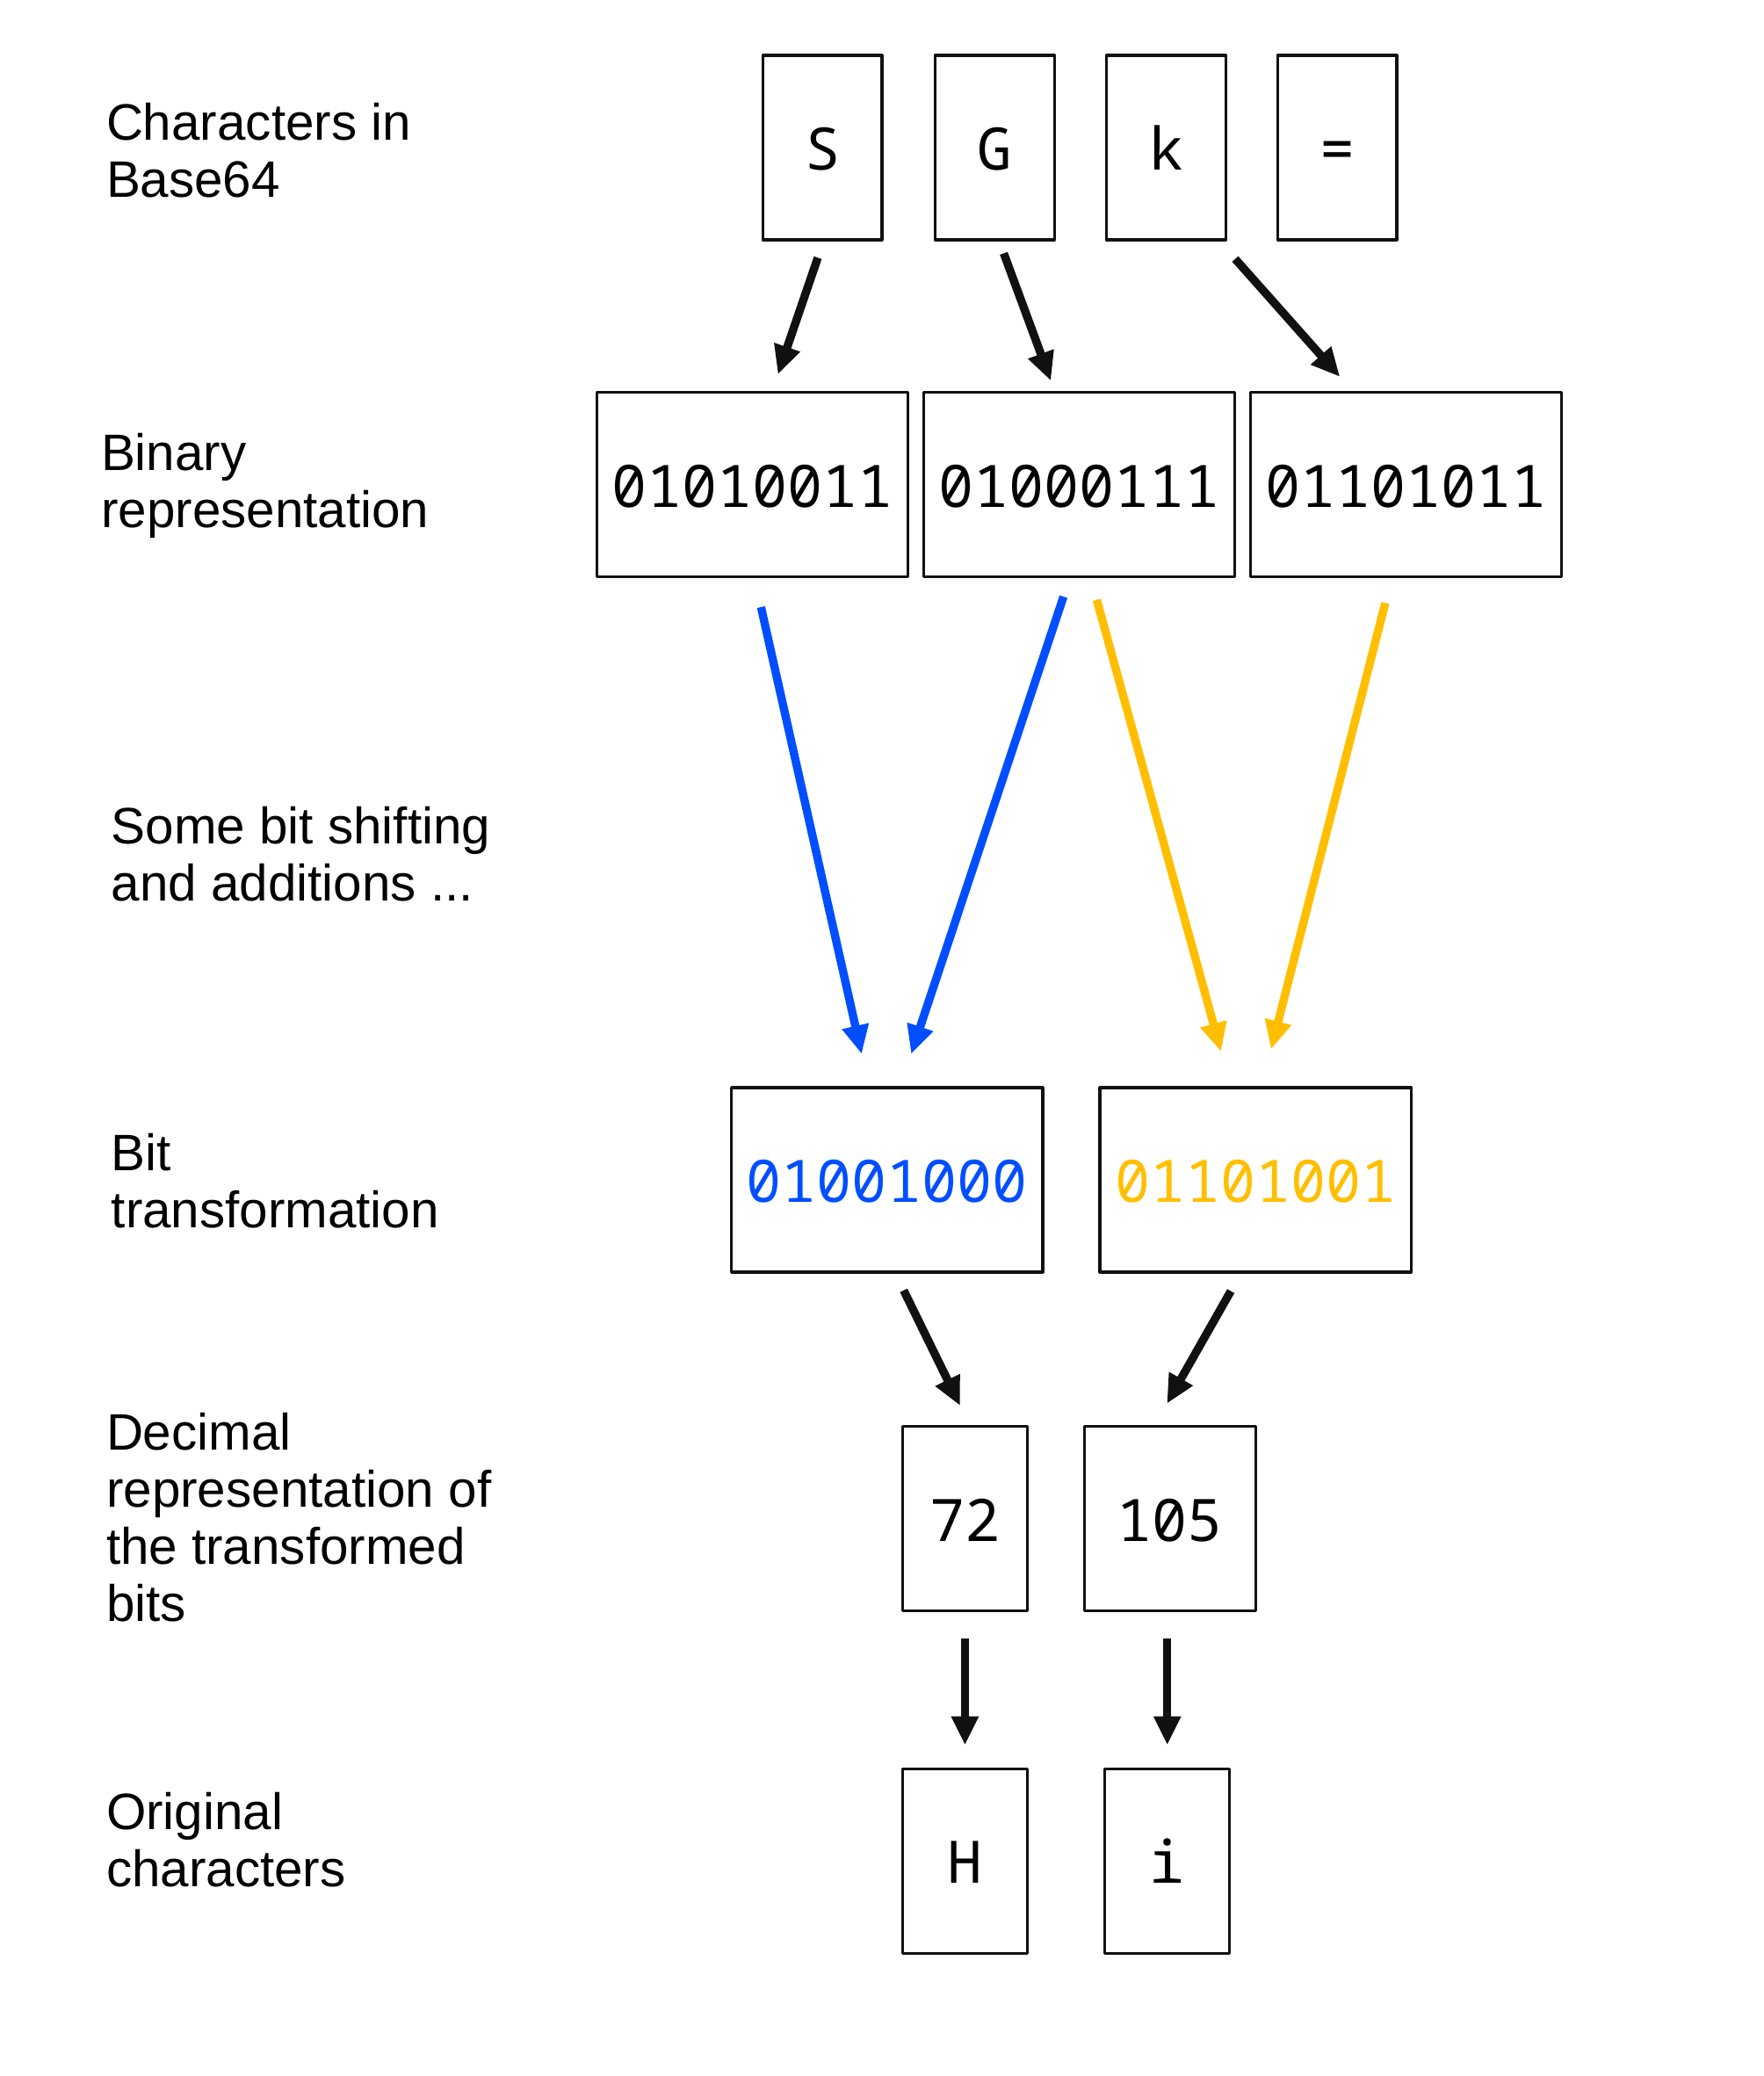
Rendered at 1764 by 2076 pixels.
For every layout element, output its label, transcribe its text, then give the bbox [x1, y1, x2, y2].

text_box Decimal representation of the transformed bits [93, 1397, 555, 1639]
text_box 105 [1084, 1426, 1256, 1611]
text_box 01101011 [1250, 392, 1562, 577]
text_box Bit transformation [98, 1104, 467, 1259]
text_box 01001000 [731, 1088, 1044, 1273]
text_box H [902, 1769, 1028, 1954]
text_box Original characters [93, 1763, 462, 1918]
text_box Characters in Base64 [93, 87, 431, 215]
text_box Binary representation [88, 404, 457, 559]
text_box k [1106, 54, 1226, 240]
text_box 01101001 [1099, 1088, 1412, 1273]
text_box S [763, 54, 882, 240]
text_box G [935, 54, 1055, 240]
text_box = [1277, 54, 1398, 240]
text_box Some bit shifting and additions ... [98, 741, 582, 968]
text_box i [1104, 1769, 1230, 1954]
text_box 72 [902, 1426, 1028, 1611]
text_box 01000111 [923, 392, 1235, 577]
text_box 01010011 [596, 392, 908, 577]
